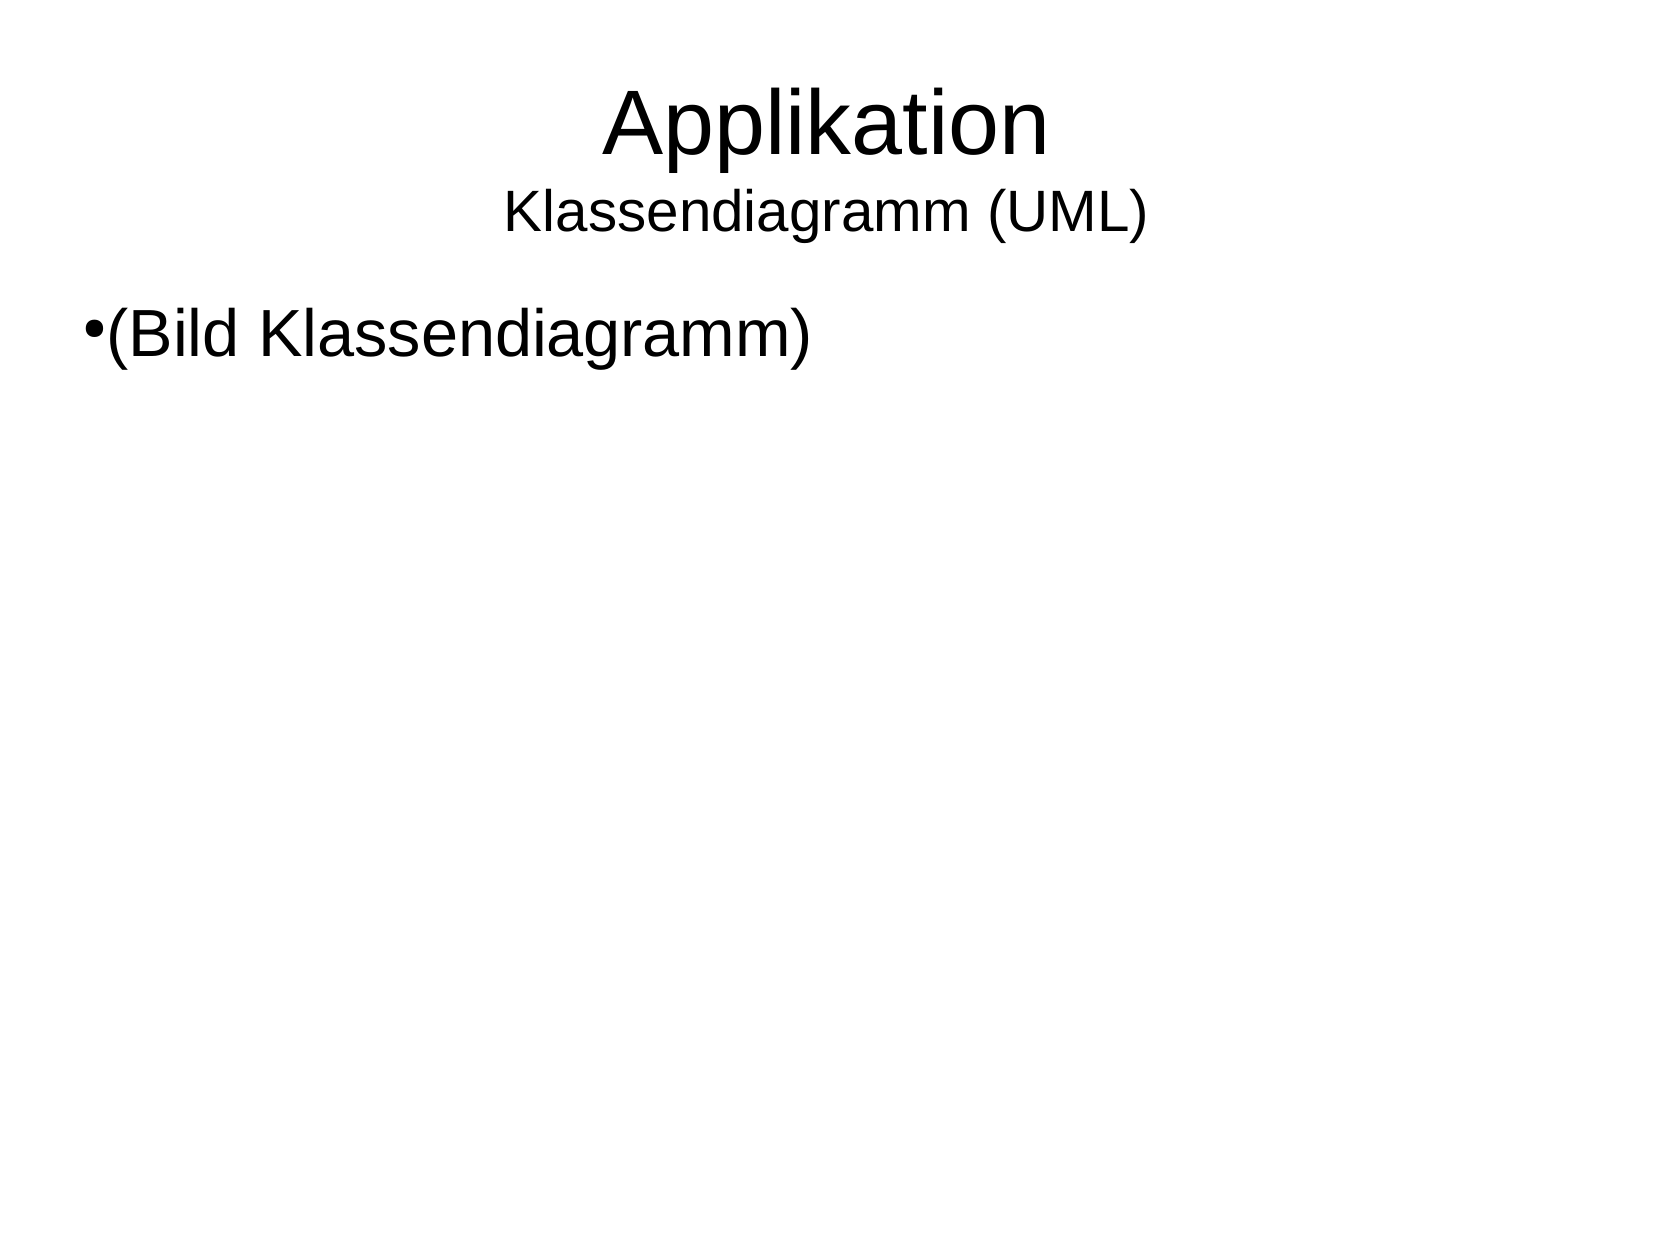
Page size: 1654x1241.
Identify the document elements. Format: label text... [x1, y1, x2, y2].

list (Bild Klassendiagramm) [82, 290, 1571, 1010]
title Applikation Klassendiagramm (UML) [82, 49, 1571, 257]
